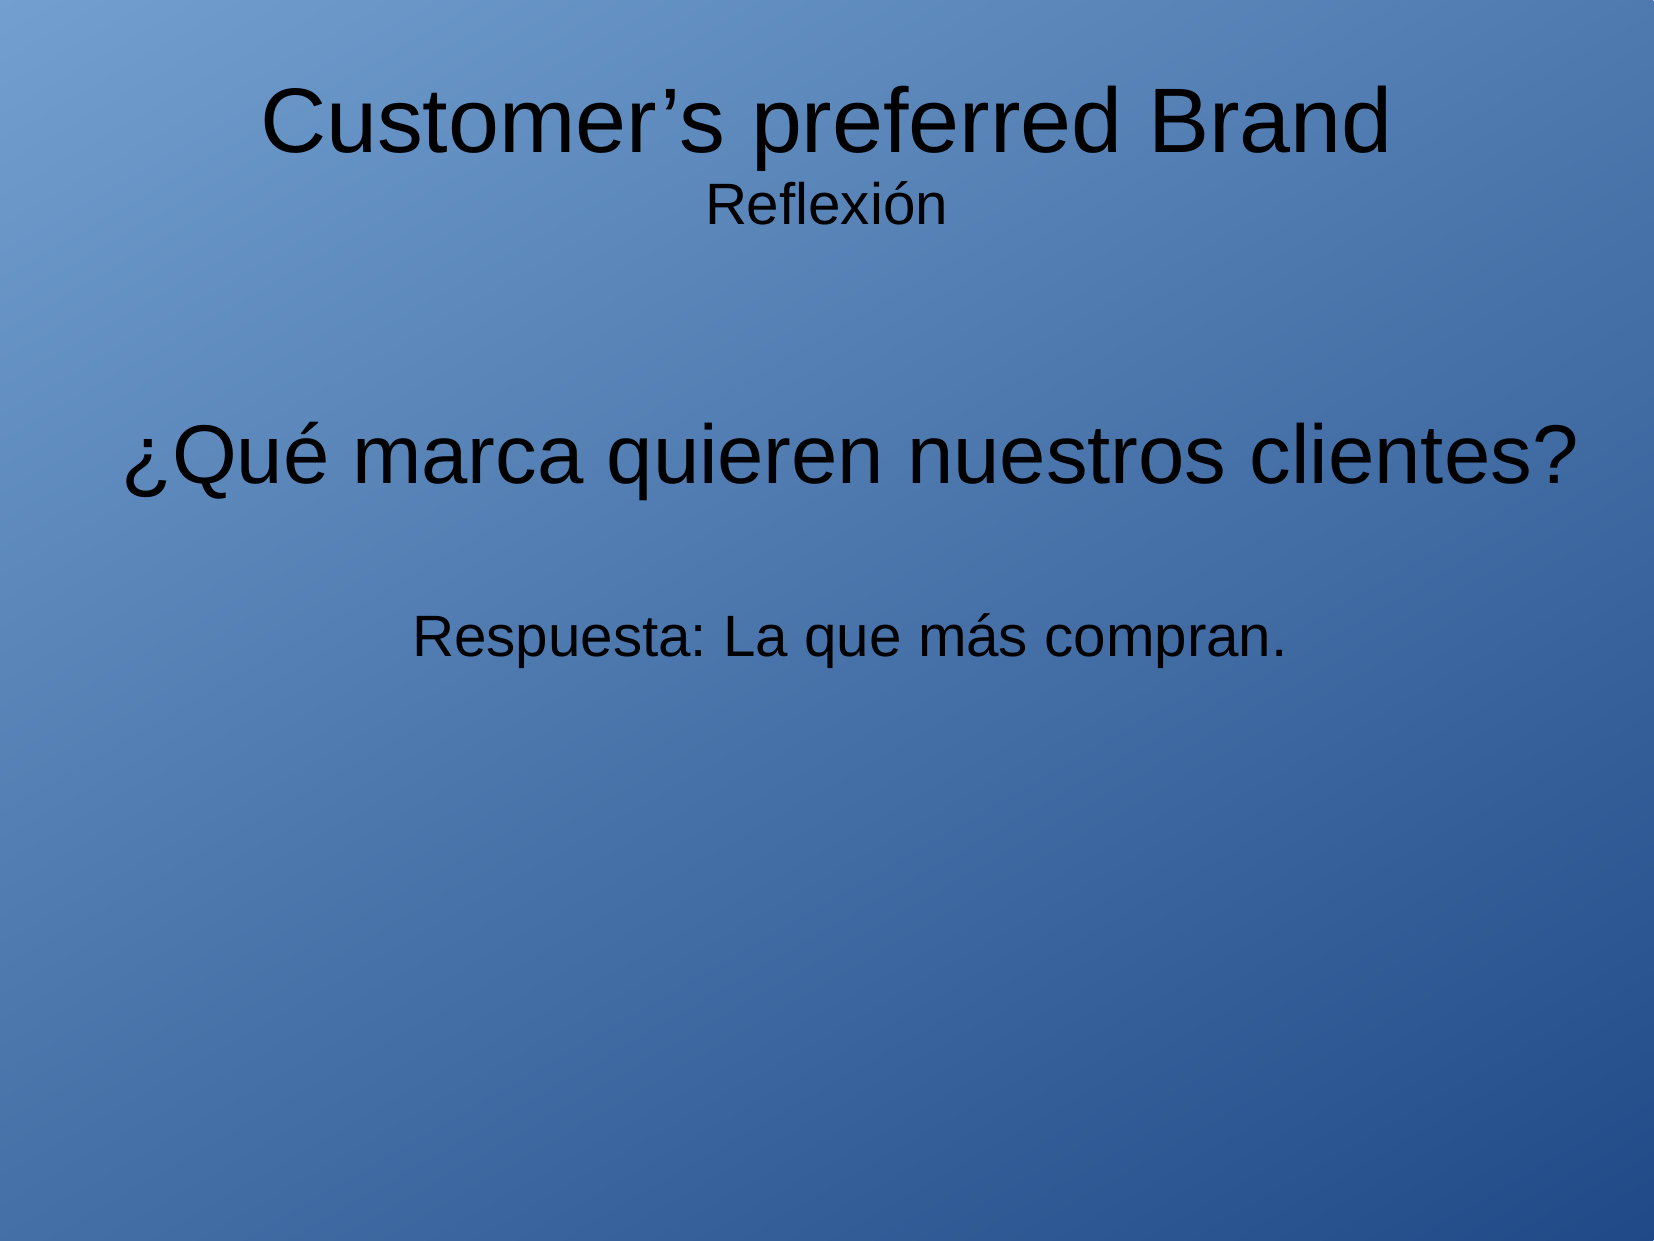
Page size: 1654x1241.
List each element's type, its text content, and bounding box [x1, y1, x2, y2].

title ¿Qué marca quieren nuestros clientes? Respuesta: La que más compran. [106, 408, 1595, 670]
title Customer’s preferred Brand Reflexión [82, 49, 1571, 257]
